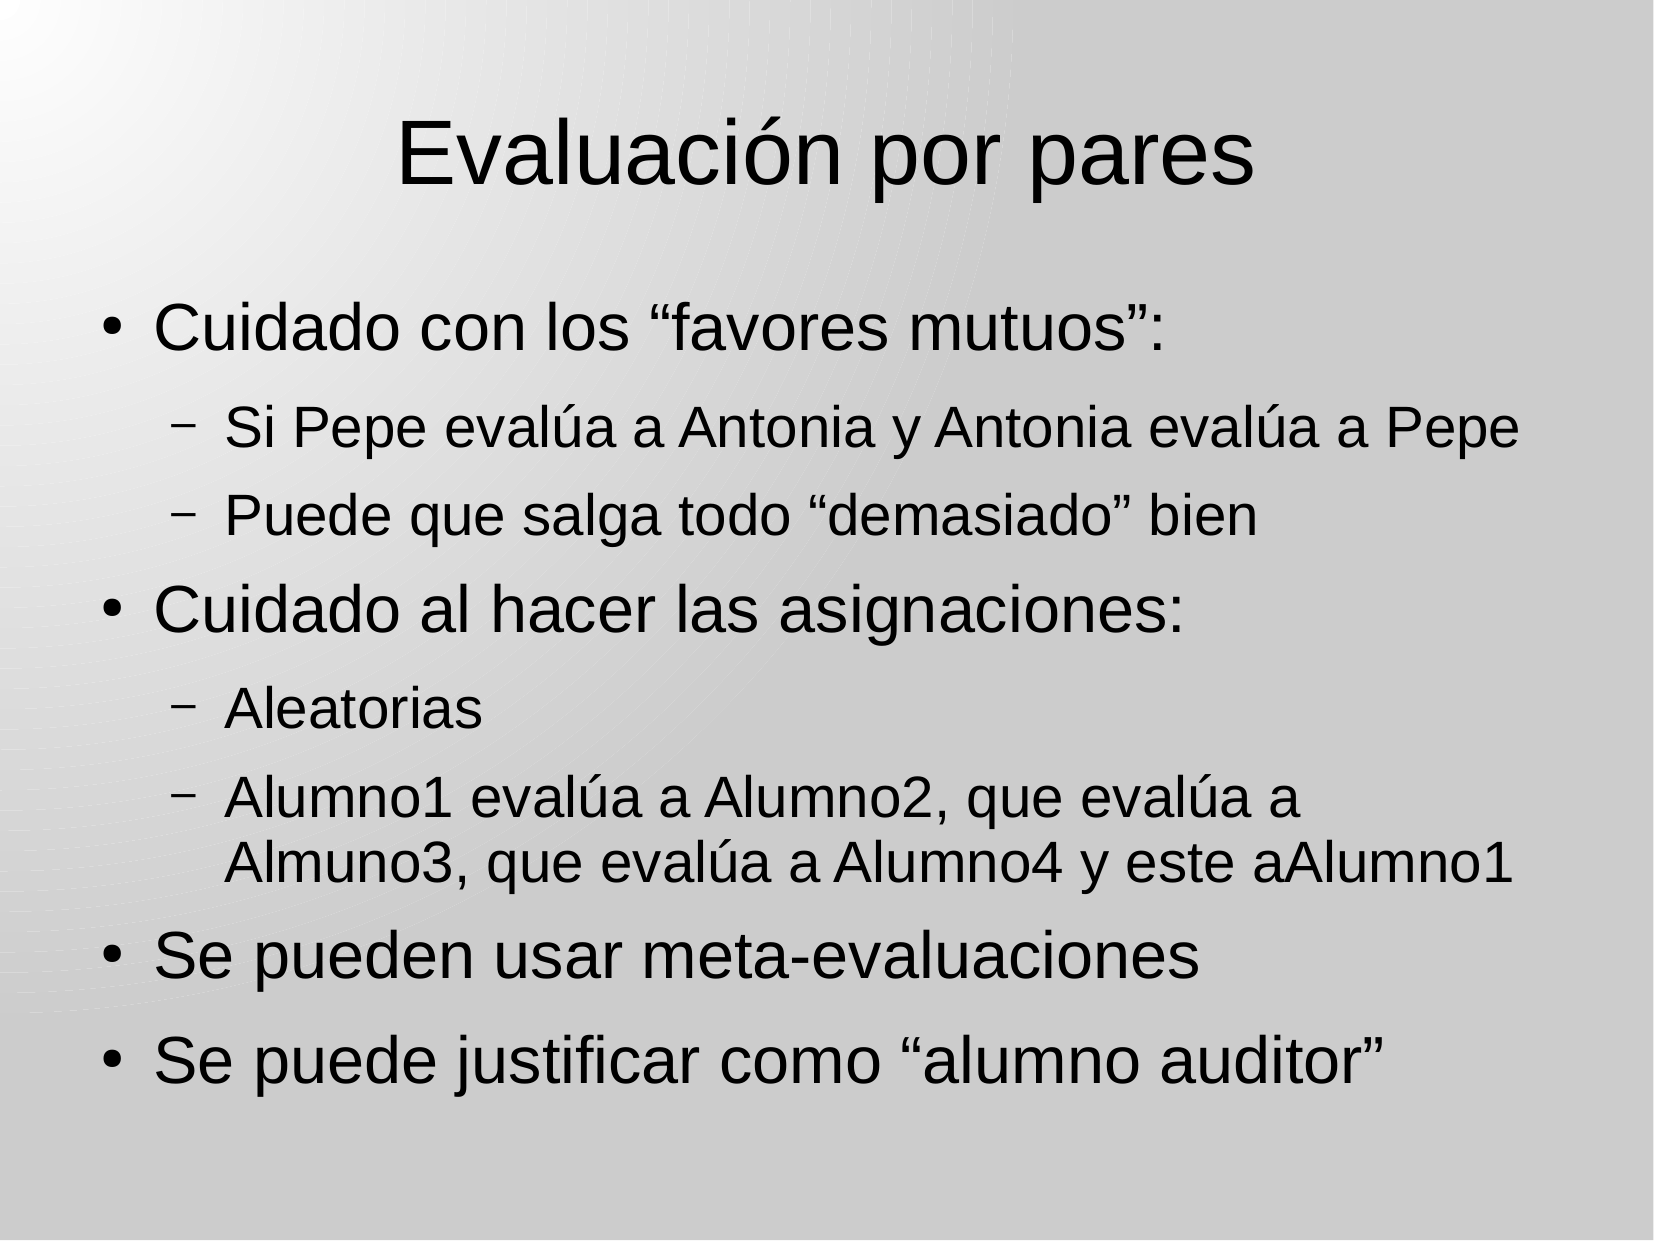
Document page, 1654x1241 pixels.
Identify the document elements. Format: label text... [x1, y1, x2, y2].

list Cuidado con los “favores mutuos”: Si Pepe evalúa a Antonia y Antonia evalúa a Pepe Puede que salga todo “demasiado” bien Cuidado al hacer las asignaciones: Aleatorias Alumno1 evalúa a Alumno2, que evalúa a Almuno3, que evalúa a Alumno4 y este aAlumno1 Se pueden usar meta-evaluaciones Se puede justificar como “alumno auditor” [82, 290, 1538, 1109]
title Evaluación por pares [82, 49, 1571, 257]
